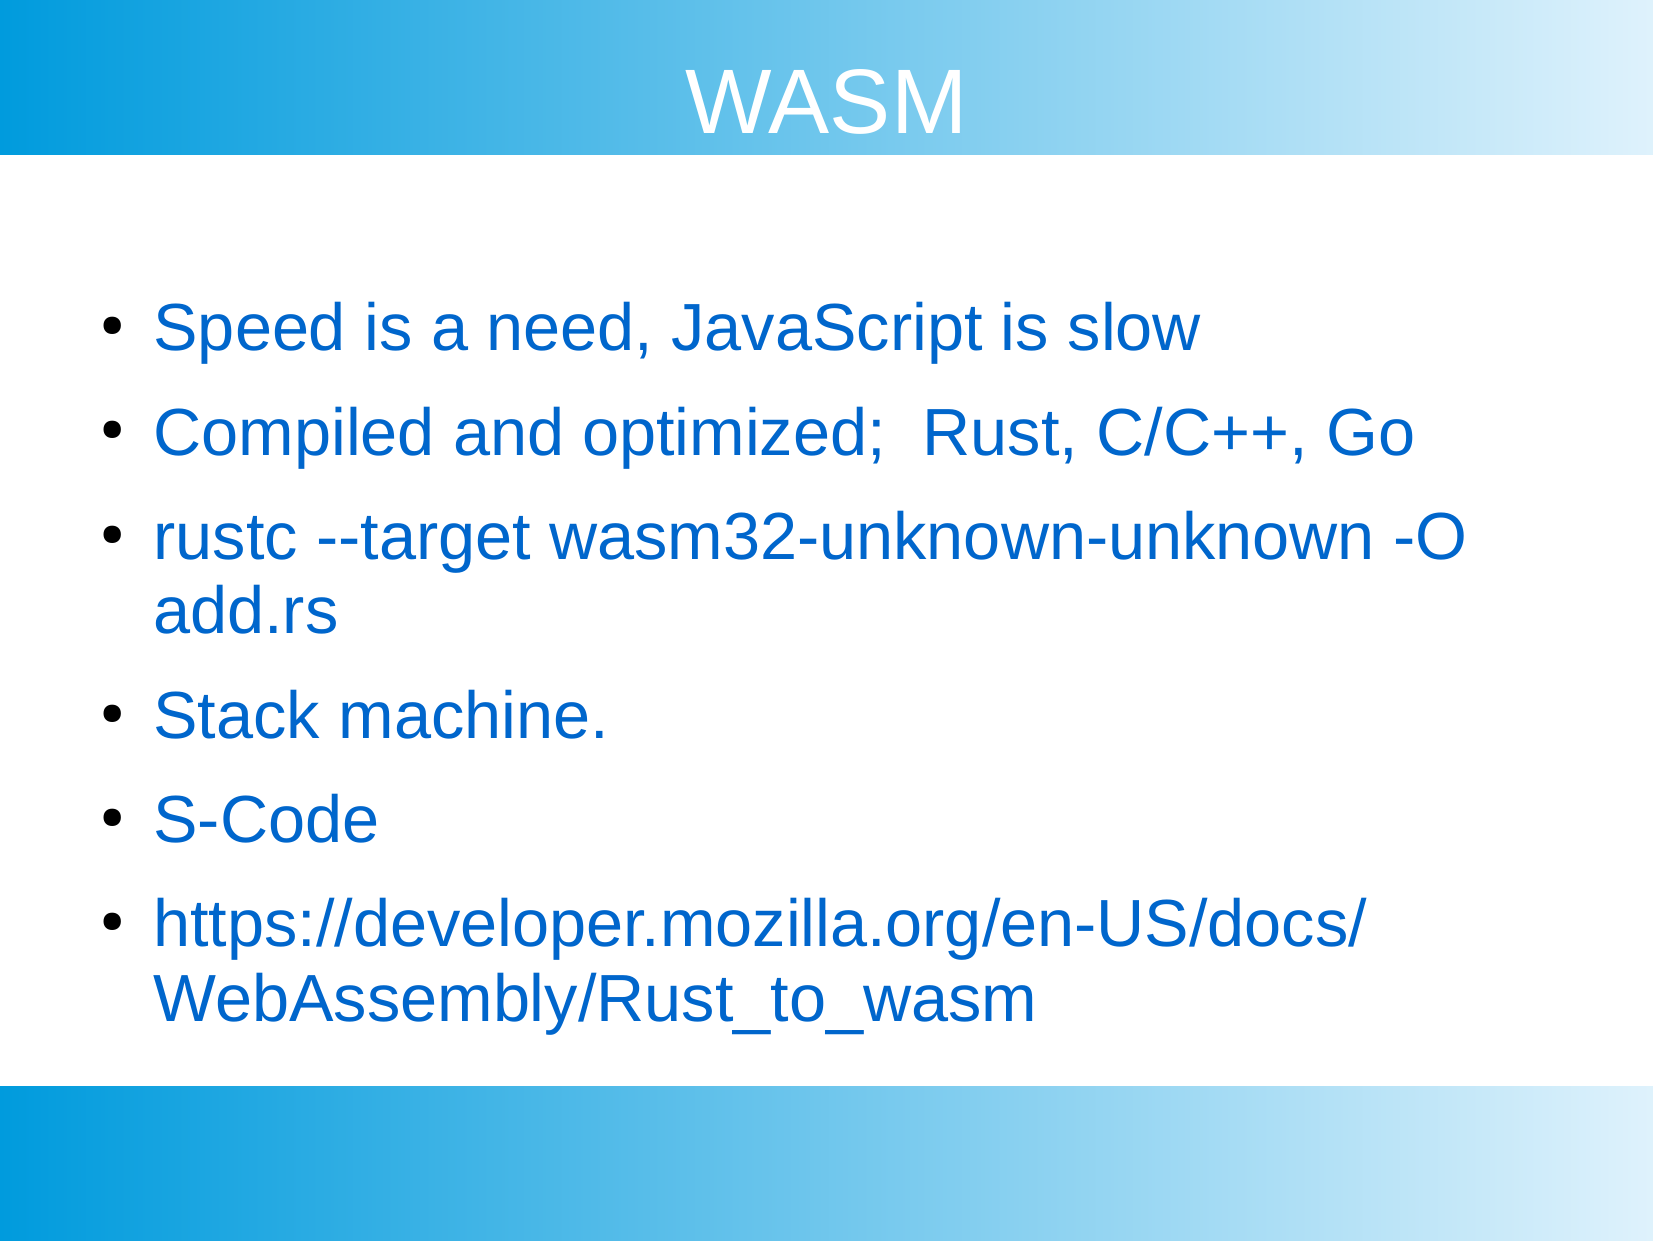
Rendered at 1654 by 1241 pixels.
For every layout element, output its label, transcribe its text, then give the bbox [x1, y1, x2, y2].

title WASM [82, 49, 1571, 155]
list Speed is a need, JavaScript is slow Compiled and optimized; Rust, C/C++, Go rustc --target wasm32-unknown-unknown -O add.rs Stack machine. S-Code https://developer.mozilla.org/en-US/docs/WebAssembly/Rust_to_wasm [82, 290, 1571, 1010]
